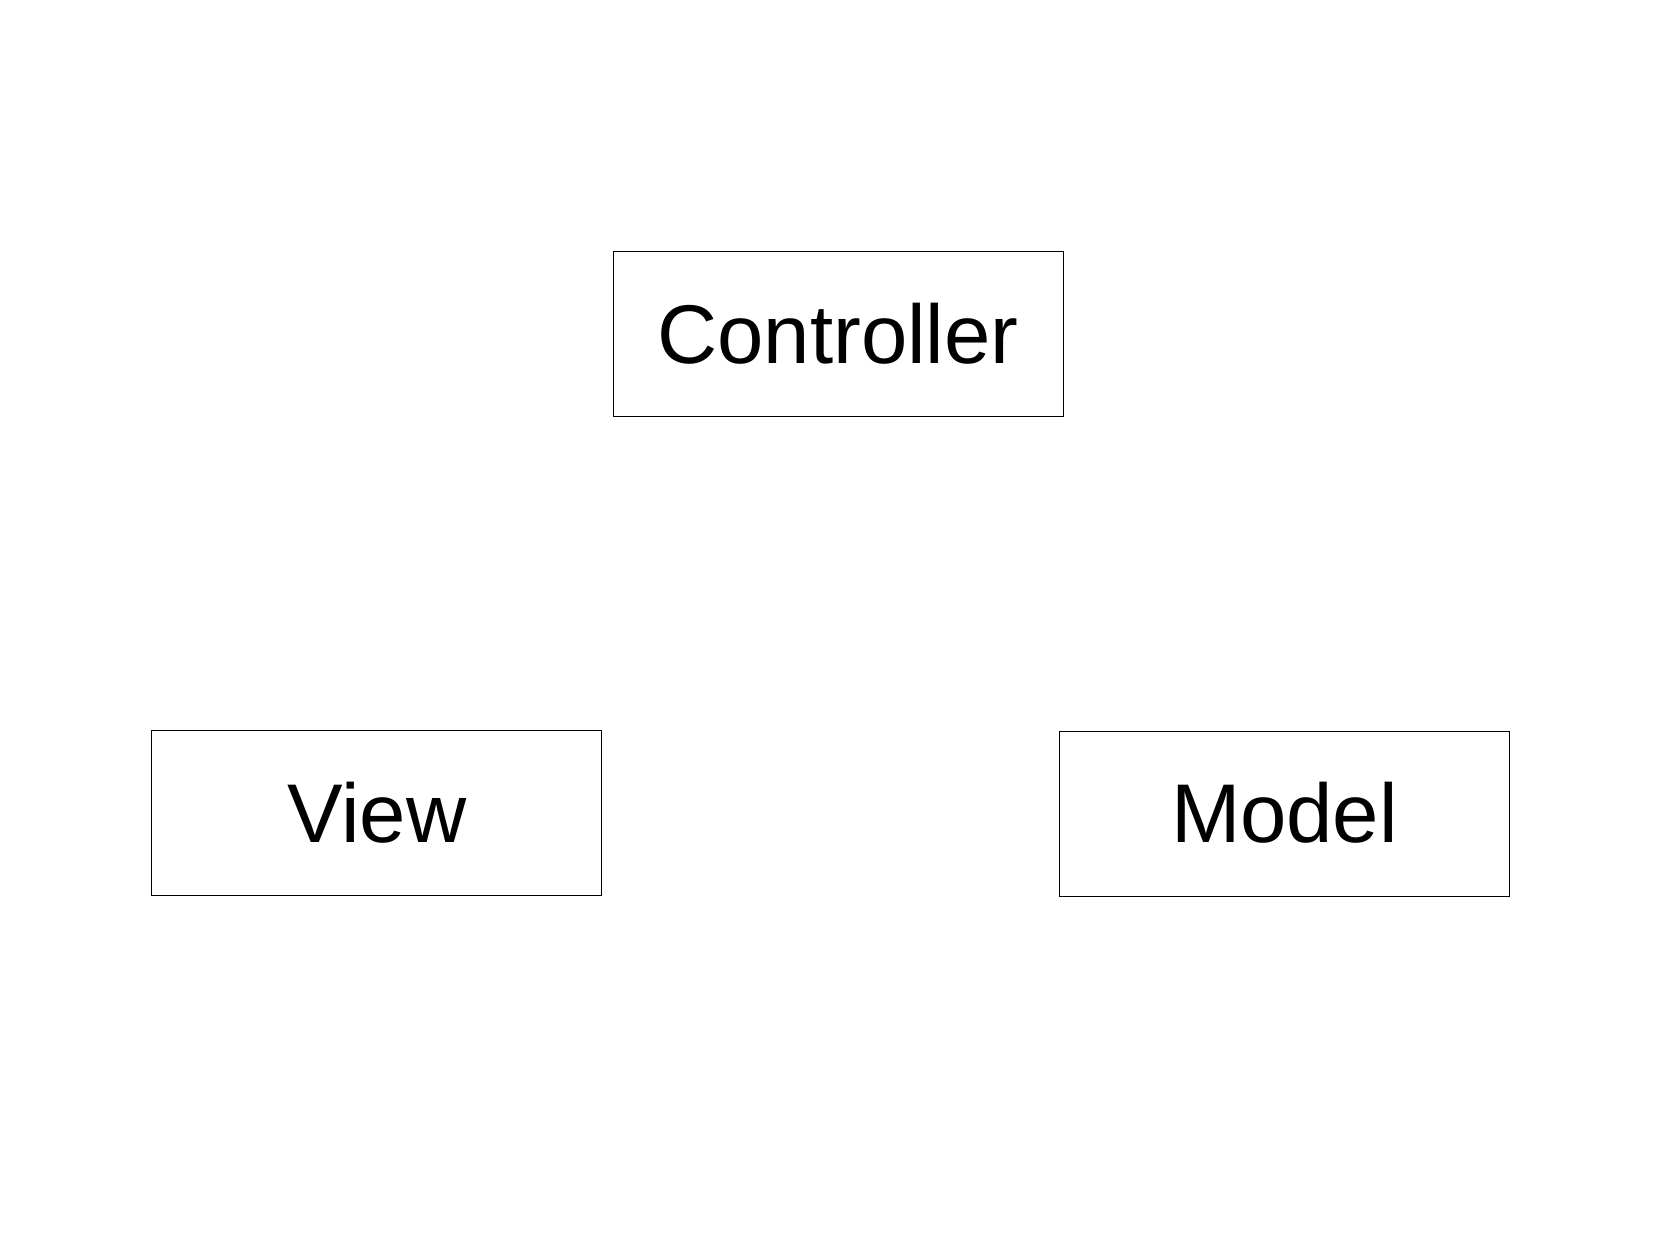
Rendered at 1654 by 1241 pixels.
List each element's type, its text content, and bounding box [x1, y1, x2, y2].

text_box Model [1059, 731, 1510, 897]
text_box Controller [613, 251, 1064, 417]
text_box View [151, 730, 602, 896]
